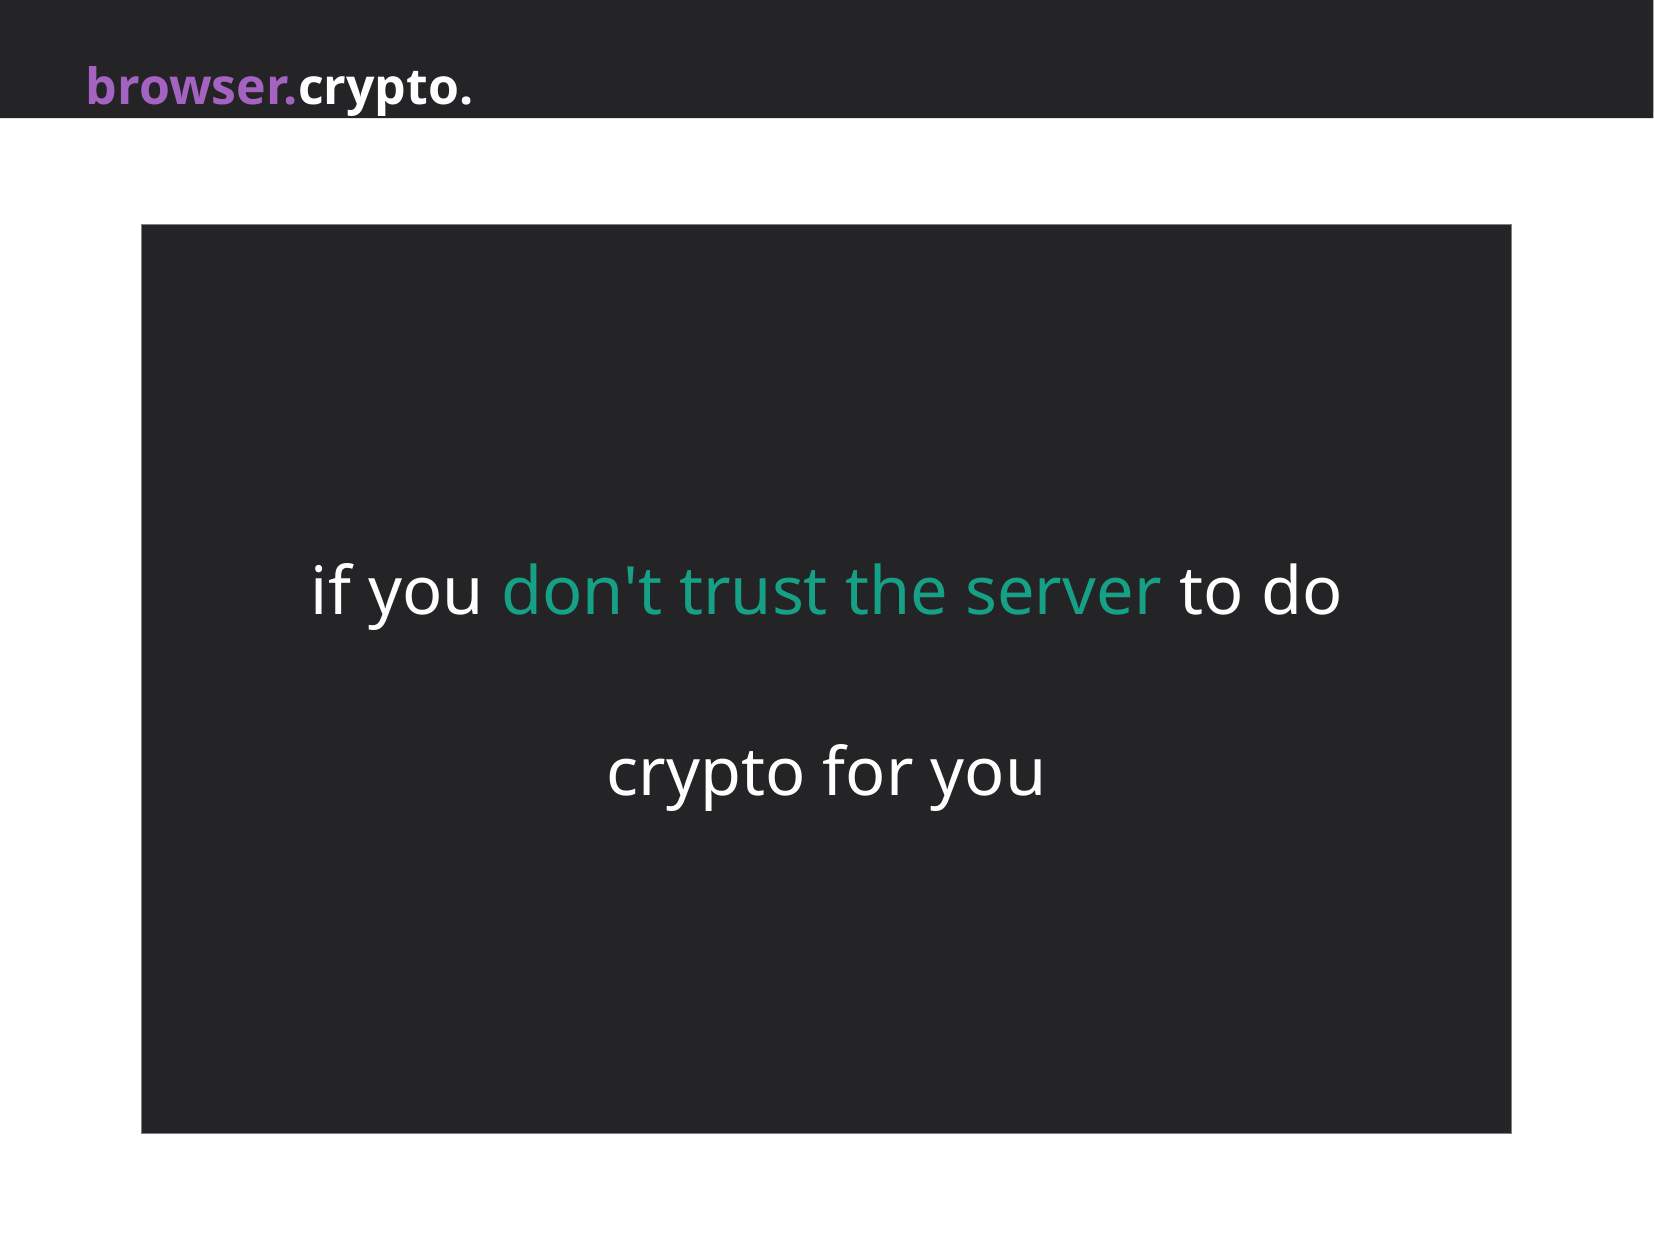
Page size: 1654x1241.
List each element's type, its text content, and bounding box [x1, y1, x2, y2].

text_box browser.crypto. [70, 43, 567, 119]
text_box if you don't trust the server to do crypto for you [141, 224, 1512, 1134]
text_box [0, 0, 1654, 119]
